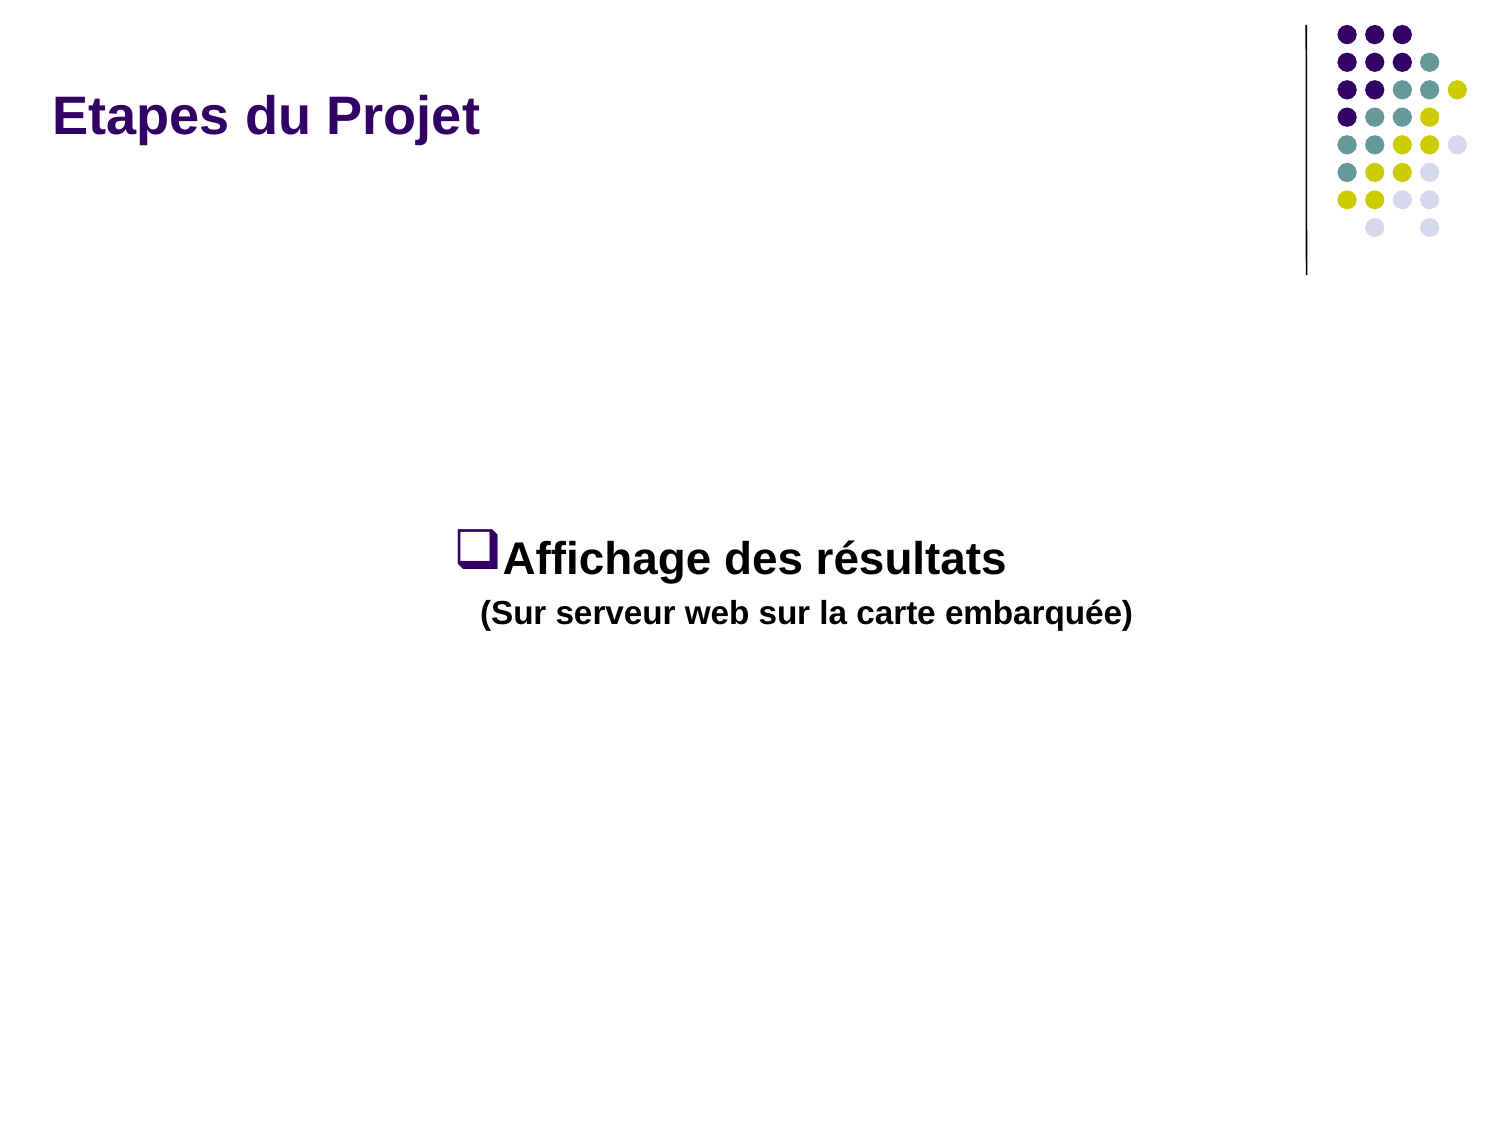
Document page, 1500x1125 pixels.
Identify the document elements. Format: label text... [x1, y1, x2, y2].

text_box Affichage des résultats (Sur serveur web sur la carte embarquée) [431, 527, 1176, 646]
text_box Etapes du Projet [37, 54, 1301, 154]
